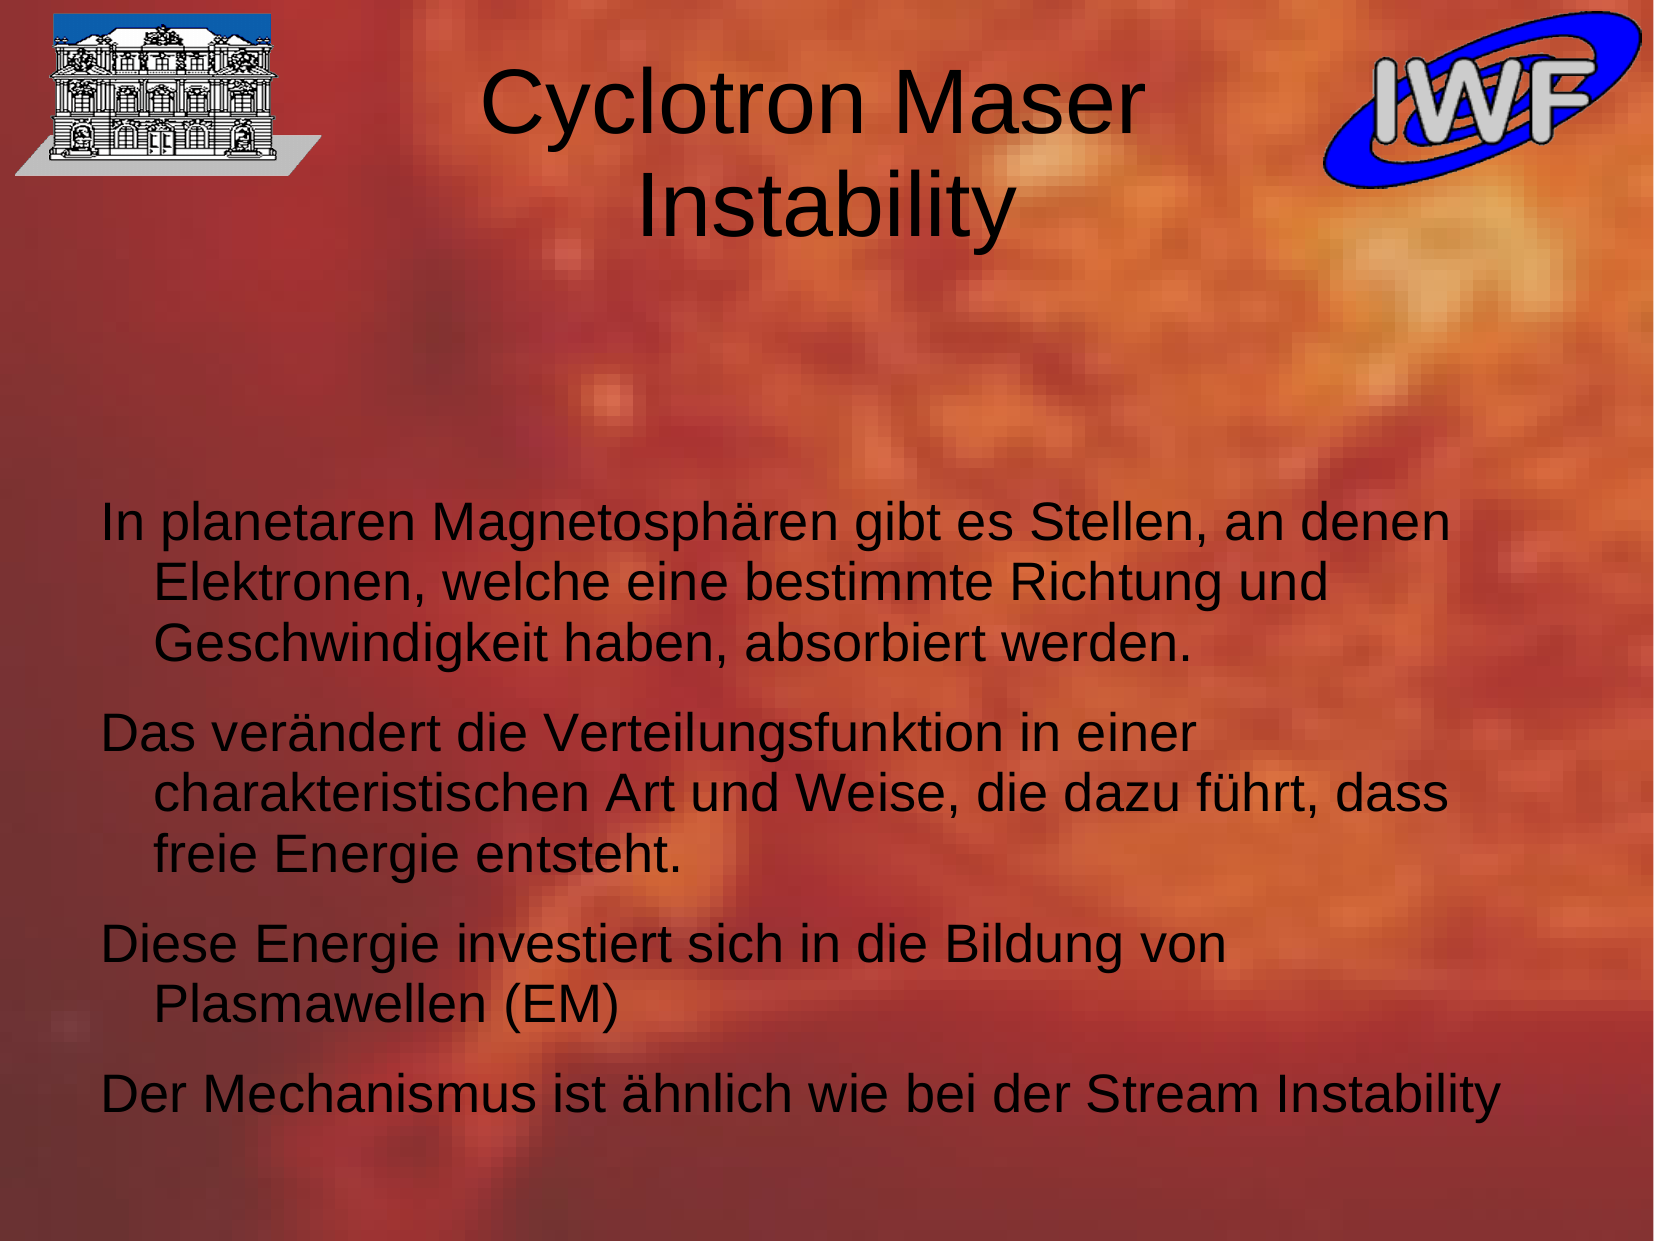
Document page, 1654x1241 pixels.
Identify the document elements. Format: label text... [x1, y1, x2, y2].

picture [0, 0, 1654, 1241]
list In planetaren Magnetosphären gibt es Stellen, an denen Elektronen, welche eine bestimmte Richtung und Geschwindigkeit haben, absorbiert werden. Das verändert die Verteilungsfunktion in einer charakteristischen Art und Weise, die dazu führt, dass freie Energie entsteht. Diese Energie investiert sich in die Bildung von Plasmawellen (EM) Der Mechanismus ist ähnlich wie bei der Stream Instability [82, 490, 1506, 1185]
title Cyclotron Maser Instability [82, 49, 1571, 257]
